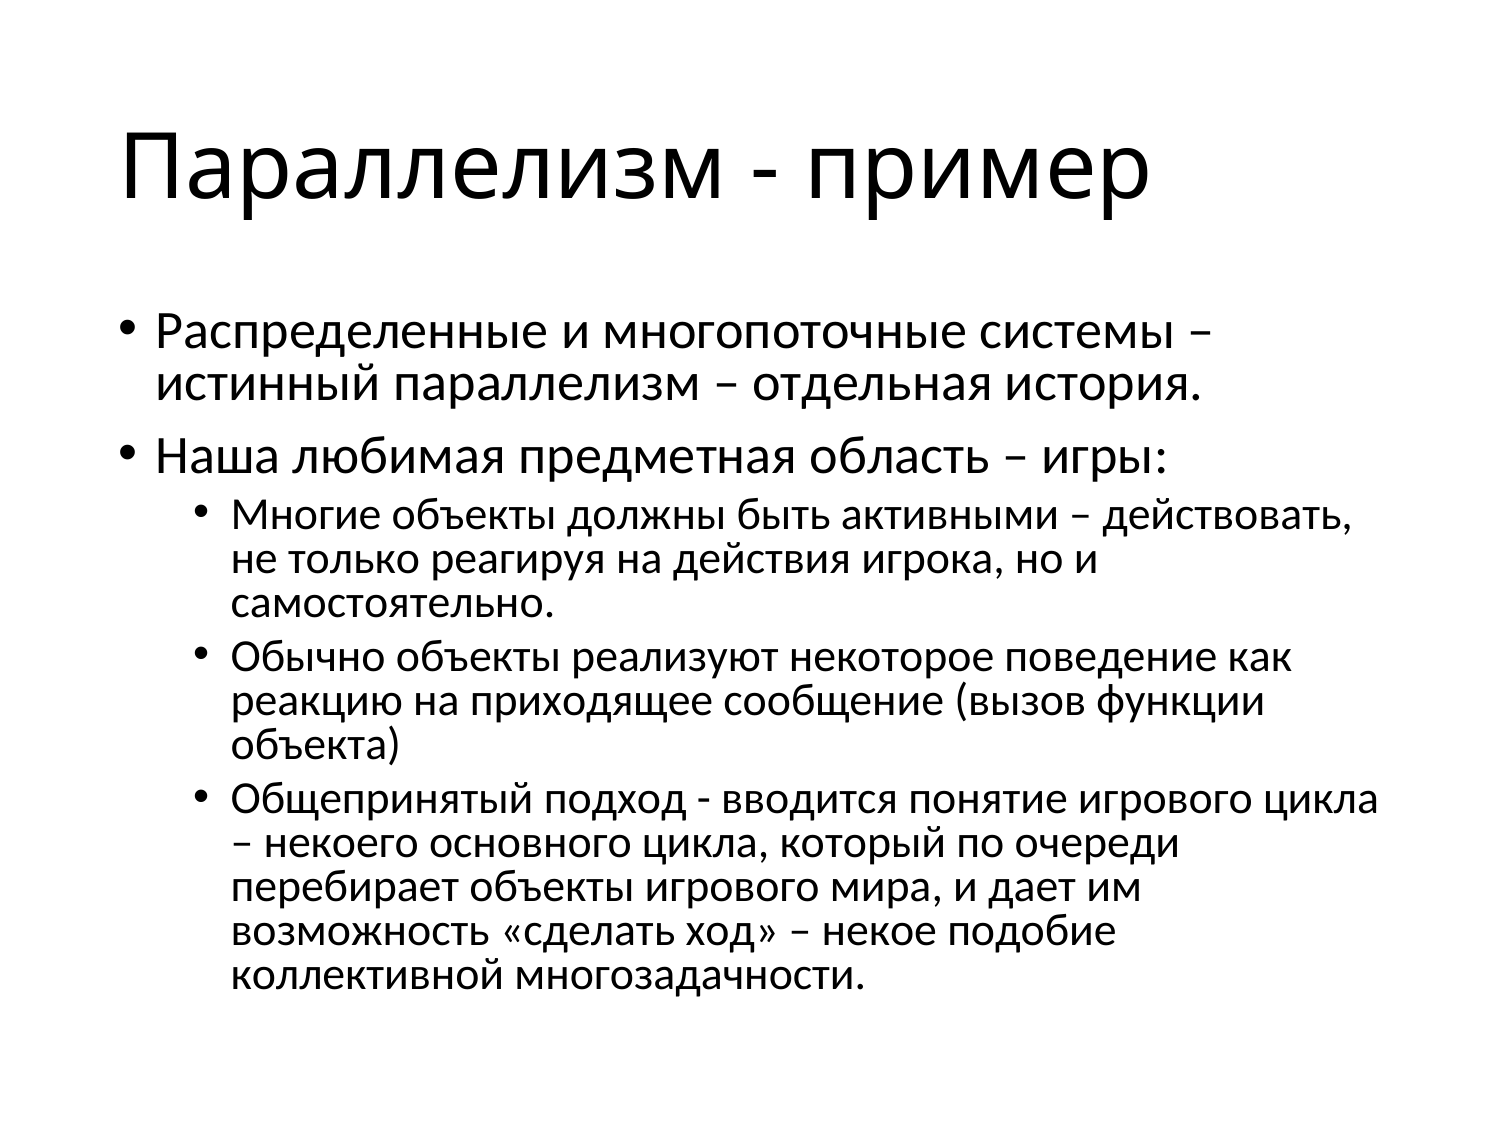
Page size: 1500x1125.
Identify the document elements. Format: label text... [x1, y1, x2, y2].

list Распределенные и многопоточные системы – истинный параллелизм – отдельная история. Наша любимая предметная область – игры: Многие объекты должны быть активными – действовать, не только реагируя на действия игрока, но и самостоятельно. Обычно объекты реализуют некоторое поведение как реакцию на приходящее сообщение (вызов функции объекта) Общепринятый подход - вводится понятие игрового цикла – некоего основного цикла, который по очереди перебирает объекты игрового мира, и дает им возможность «сделать ход» – некое подобие коллективной многозадачности. [103, 299, 1397, 1014]
title Параллелизм - пример [103, 59, 1397, 278]
